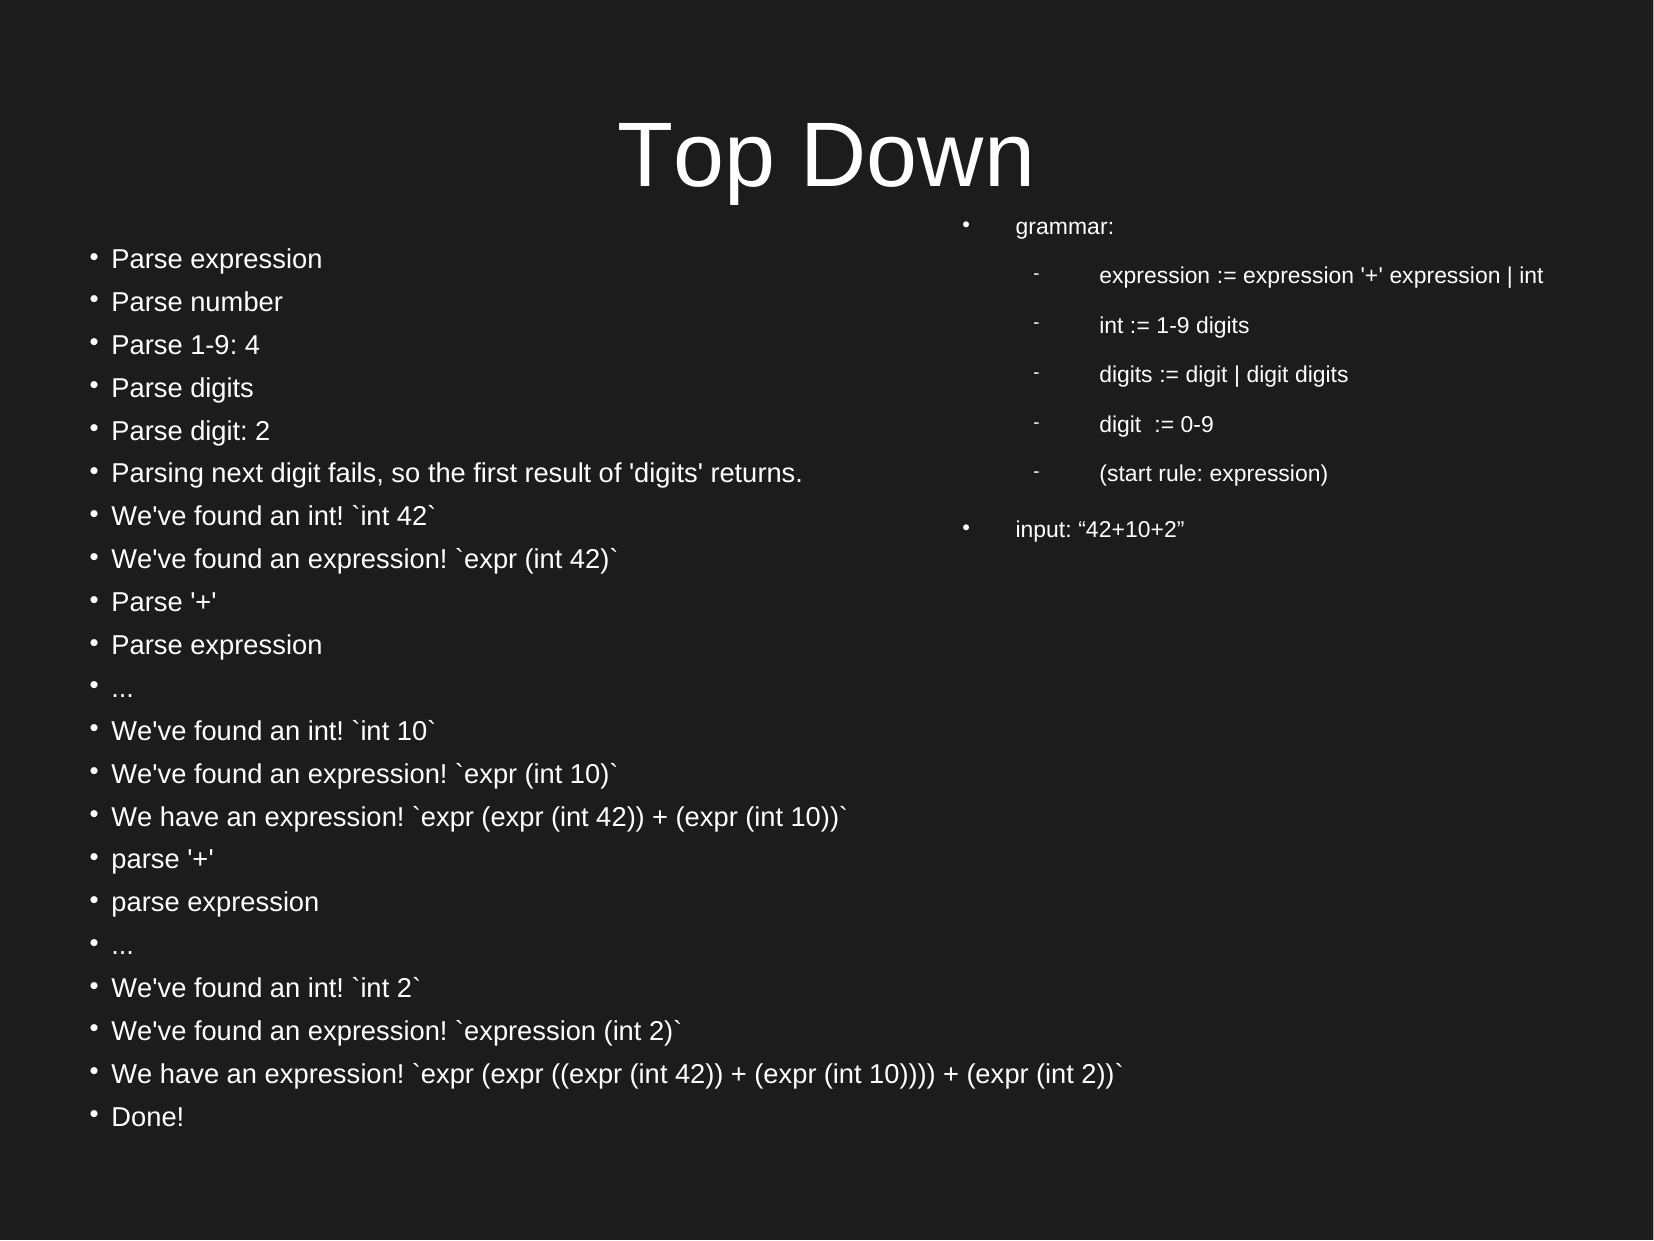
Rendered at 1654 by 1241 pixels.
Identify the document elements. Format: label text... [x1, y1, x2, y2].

text_box grammar: expression := expression '+' expression | int int := 1-9 digits digits := digit | digit digits digit := 0-9 (start rule: expression) input: “42+10+2” [945, 209, 1616, 430]
list Parse expression Parse number Parse 1-9: 4 Parse digits Parse digit: 2 Parsing next digit fails, so the first result of 'digits' returns. We've found an int! `int 42` We've found an expression! `expr (int 42)` Parse '+' Parse expression ... We've found an int! `int 10` We've found an expression! `expr (int 10)` We have an expression! `expr (expr (int 42)) + (expr (int 10))` parse '+' parse expression ... We've found an int! `int 2` We've found an expression! `expression (int 2)` We have an expression! `expr (expr ((expr (int 42)) + (expr (int 10)))) + (expr (int 2))` Done! [82, 240, 1571, 1150]
title Top Down [82, 49, 1571, 240]
